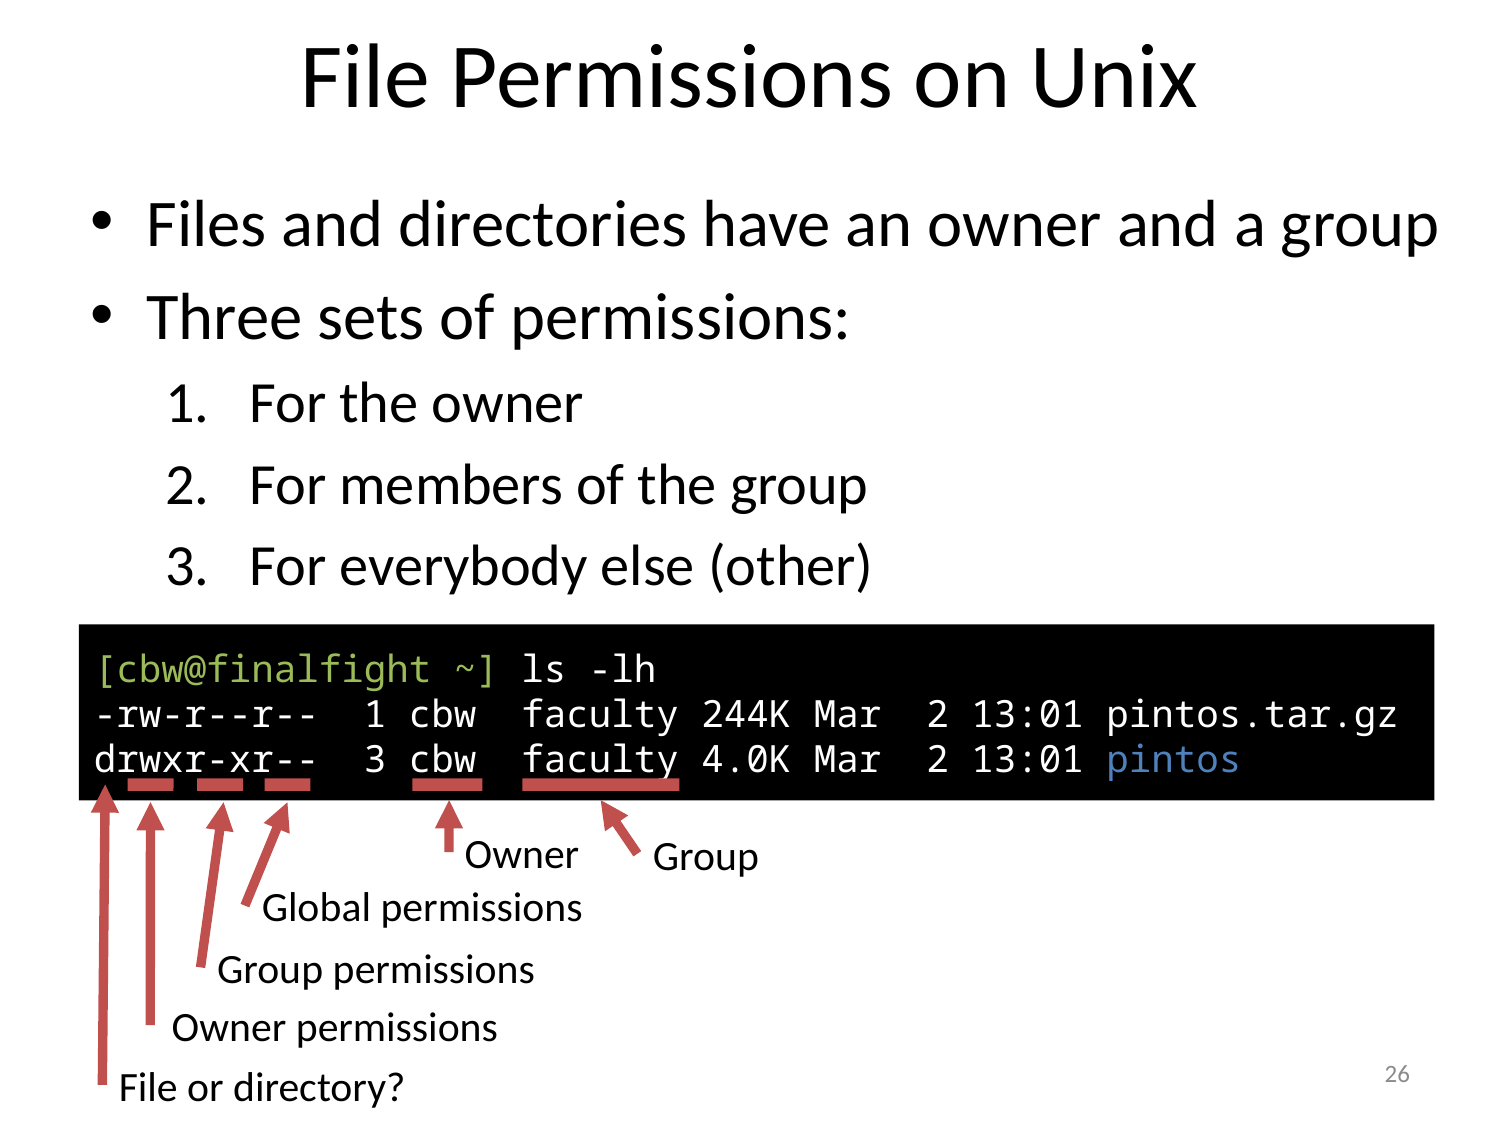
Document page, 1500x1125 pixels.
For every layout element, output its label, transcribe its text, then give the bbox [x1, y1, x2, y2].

slide_number <number> [1074, 1042, 1425, 1103]
title File Permissions on Unix [75, 0, 1425, 165]
text_box Group permissions [202, 934, 551, 1000]
text_box Group [638, 821, 775, 887]
text_box Owner permissions [156, 992, 514, 1058]
list Files and directories have an owner and a group Three sets of permissions: For the owner For members of the group For everybody else (other) [75, 171, 1460, 637]
text_box File or directory? [103, 1052, 421, 1118]
text_box Owner [449, 819, 595, 885]
text_box [cbw@finalfight ~] ls -lh -rw-r--r-- 1 cbw faculty 244K Mar 2 13:01 pintos.tar.gz drwxr-xr-- 3 cbw faculty 4.0K Mar 2 13:01 pintos [78, 624, 1435, 801]
text_box Global permissions [247, 872, 598, 938]
